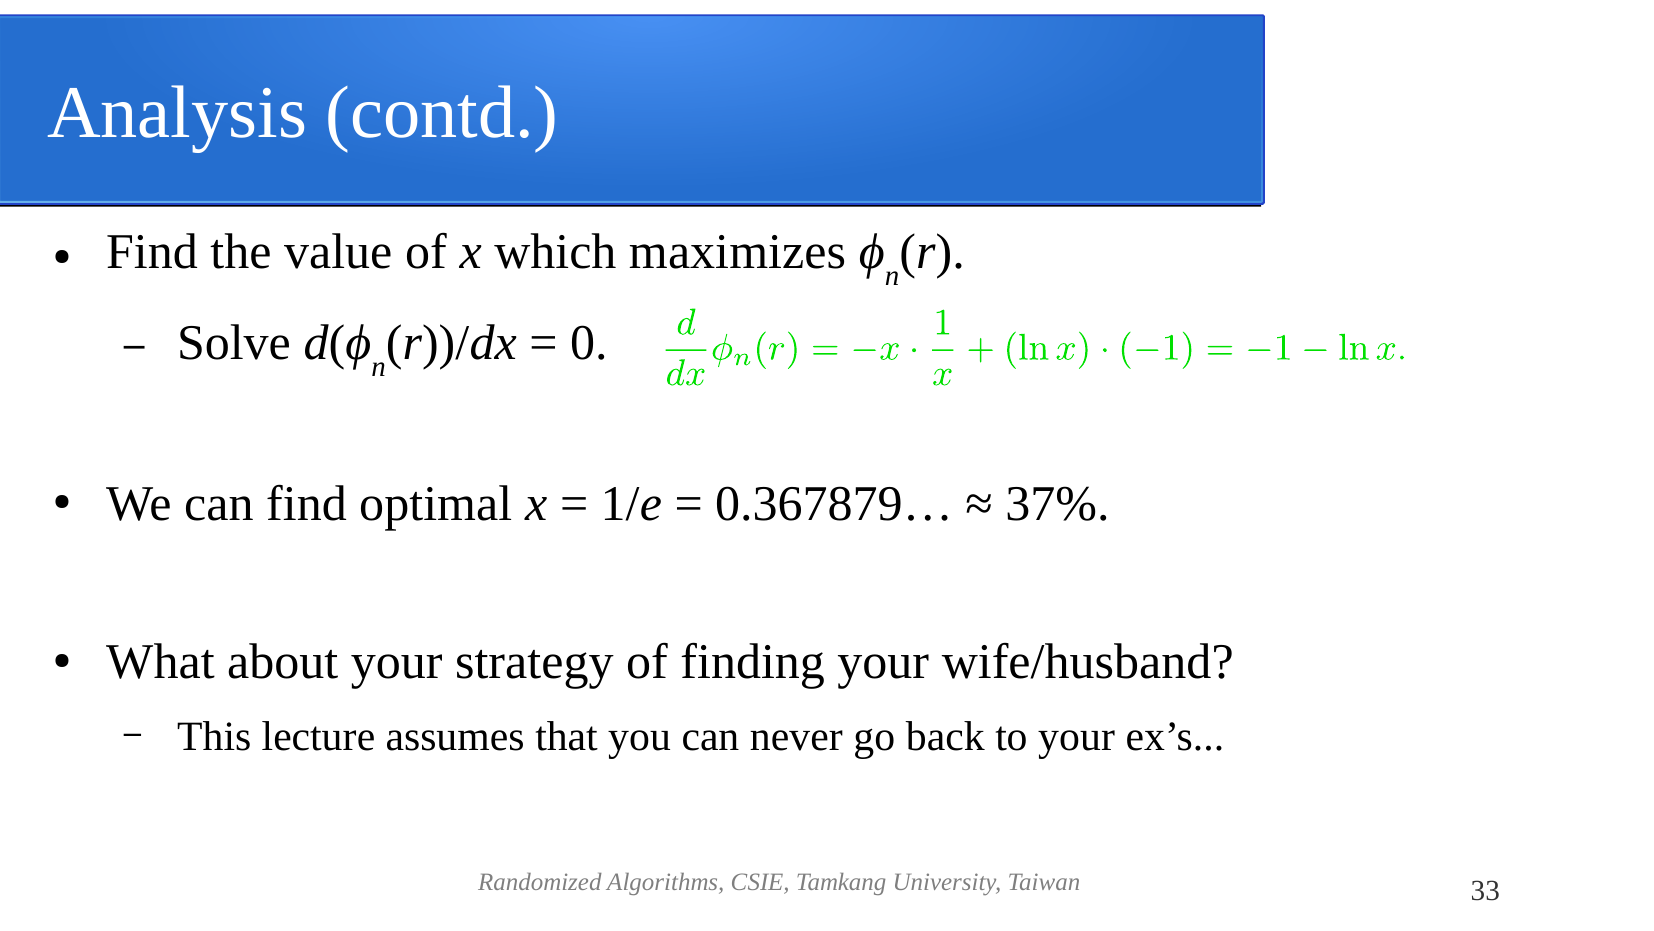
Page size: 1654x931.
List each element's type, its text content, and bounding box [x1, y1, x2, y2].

list Find the value of x which maximizes ϕn(r). Solve d(ϕn(r))/dx = 0. We can find optimal x = 1/e = 0.367879… ≈ 37%. What about your strategy of finding your wife/husband? This lecture assumes that you can never go back to your ex’s... [35, 224, 1524, 764]
title Analysis (contd.) [47, 35, 1199, 189]
picture [664, 307, 1406, 387]
